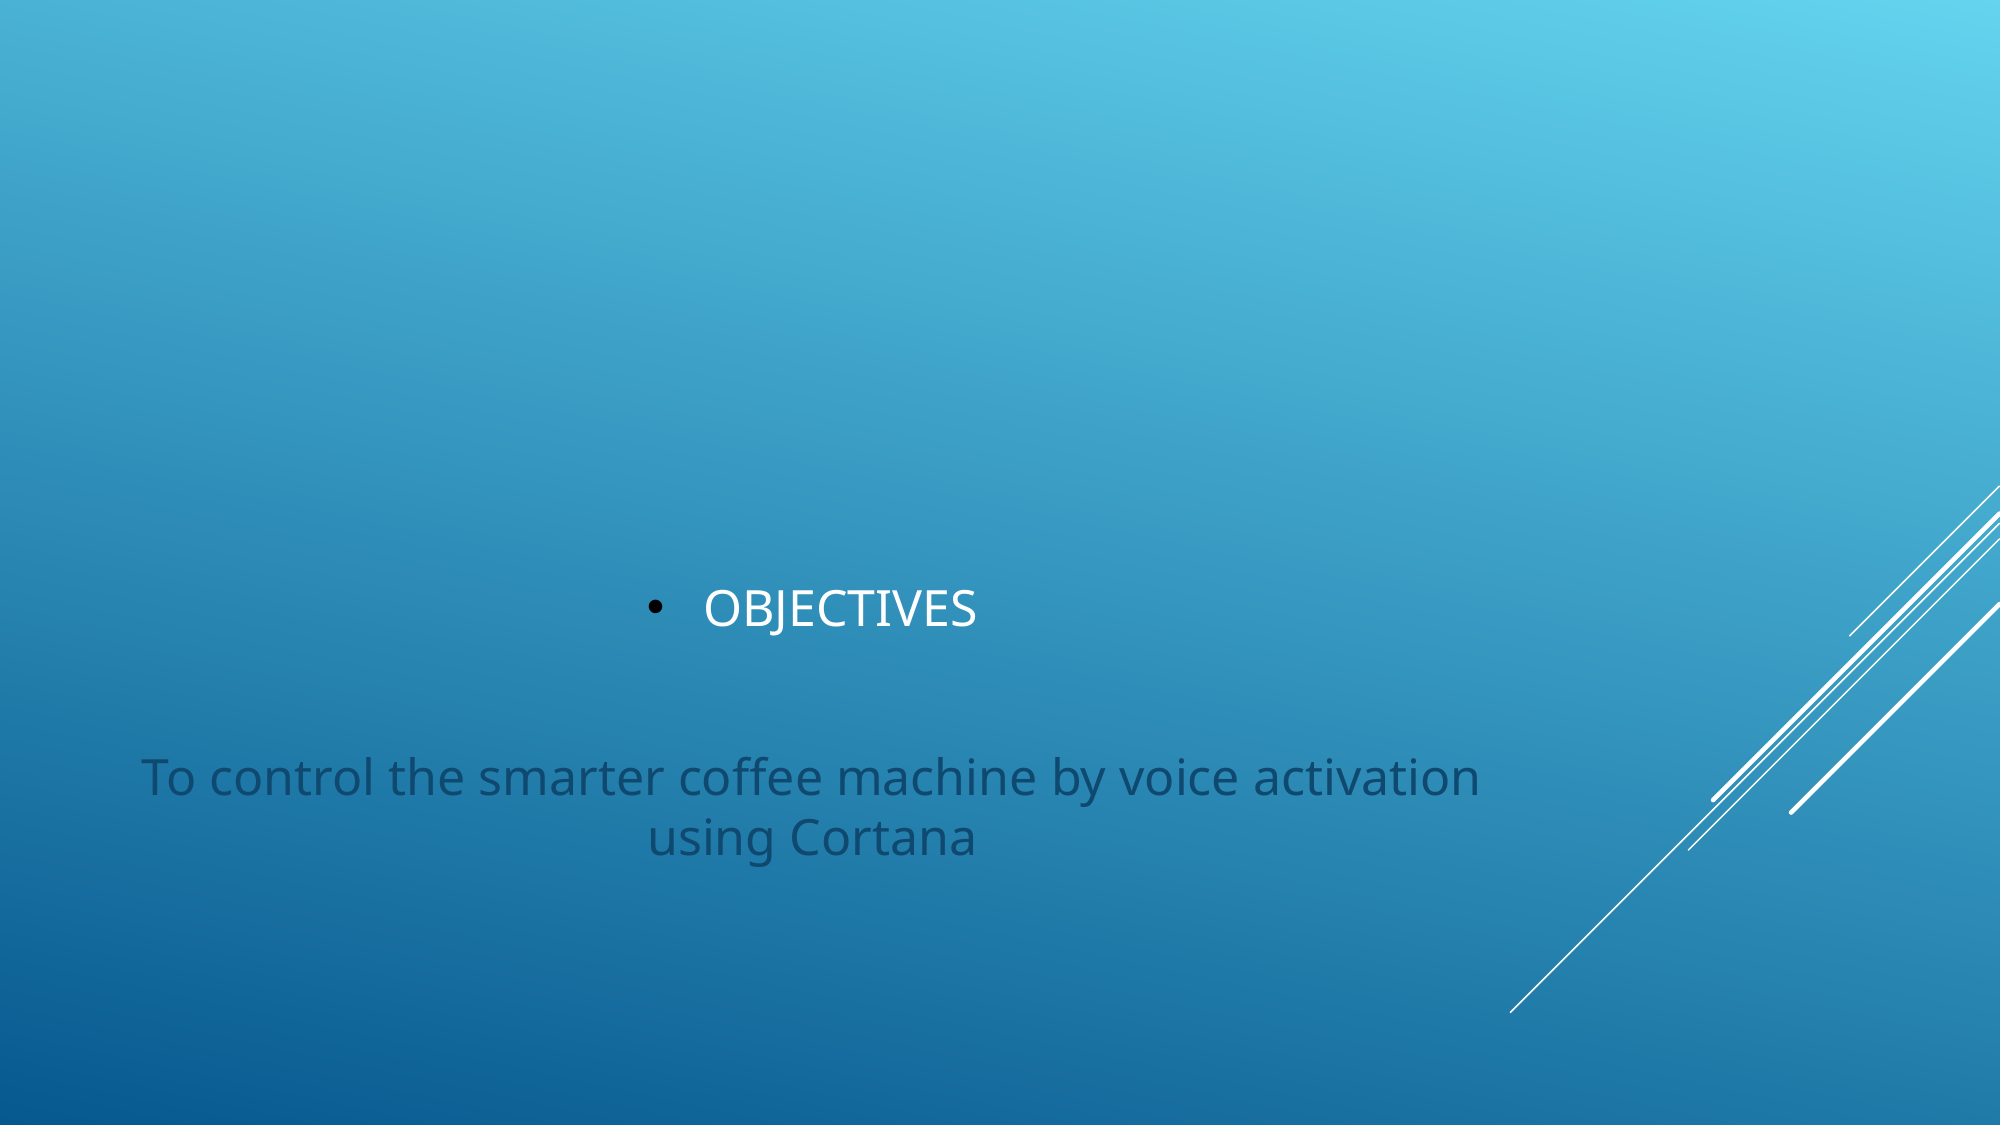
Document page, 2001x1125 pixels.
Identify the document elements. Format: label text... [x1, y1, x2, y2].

title Objectives [300, 72, 1701, 447]
list To control the smarter coffee machine by voice activation using Cortana [300, 562, 1701, 1015]
